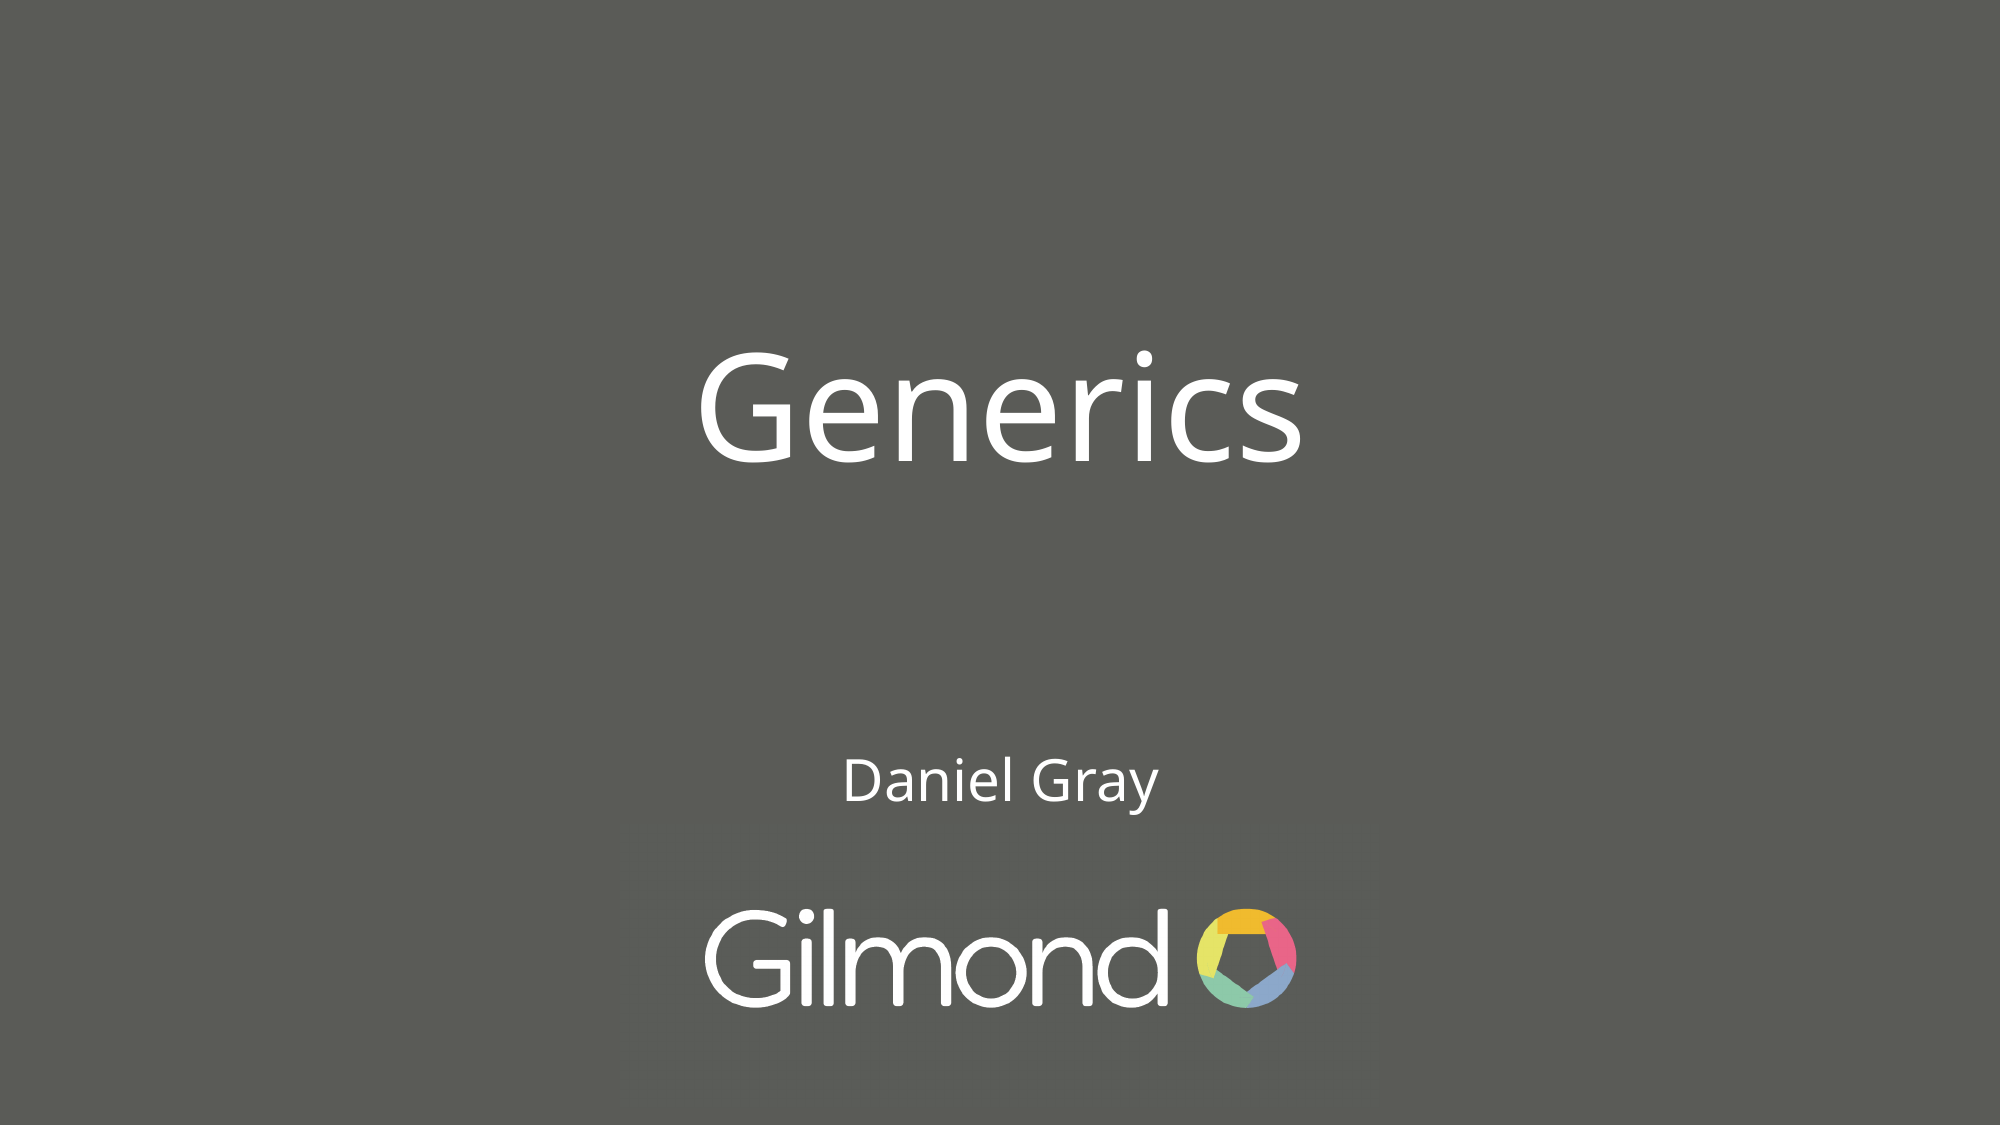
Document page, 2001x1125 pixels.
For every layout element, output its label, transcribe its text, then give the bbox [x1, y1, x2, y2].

subtitle Daniel Gray [249, 581, 1750, 985]
subtitle Generics [249, 211, 1750, 581]
picture [620, 824, 1380, 1108]
